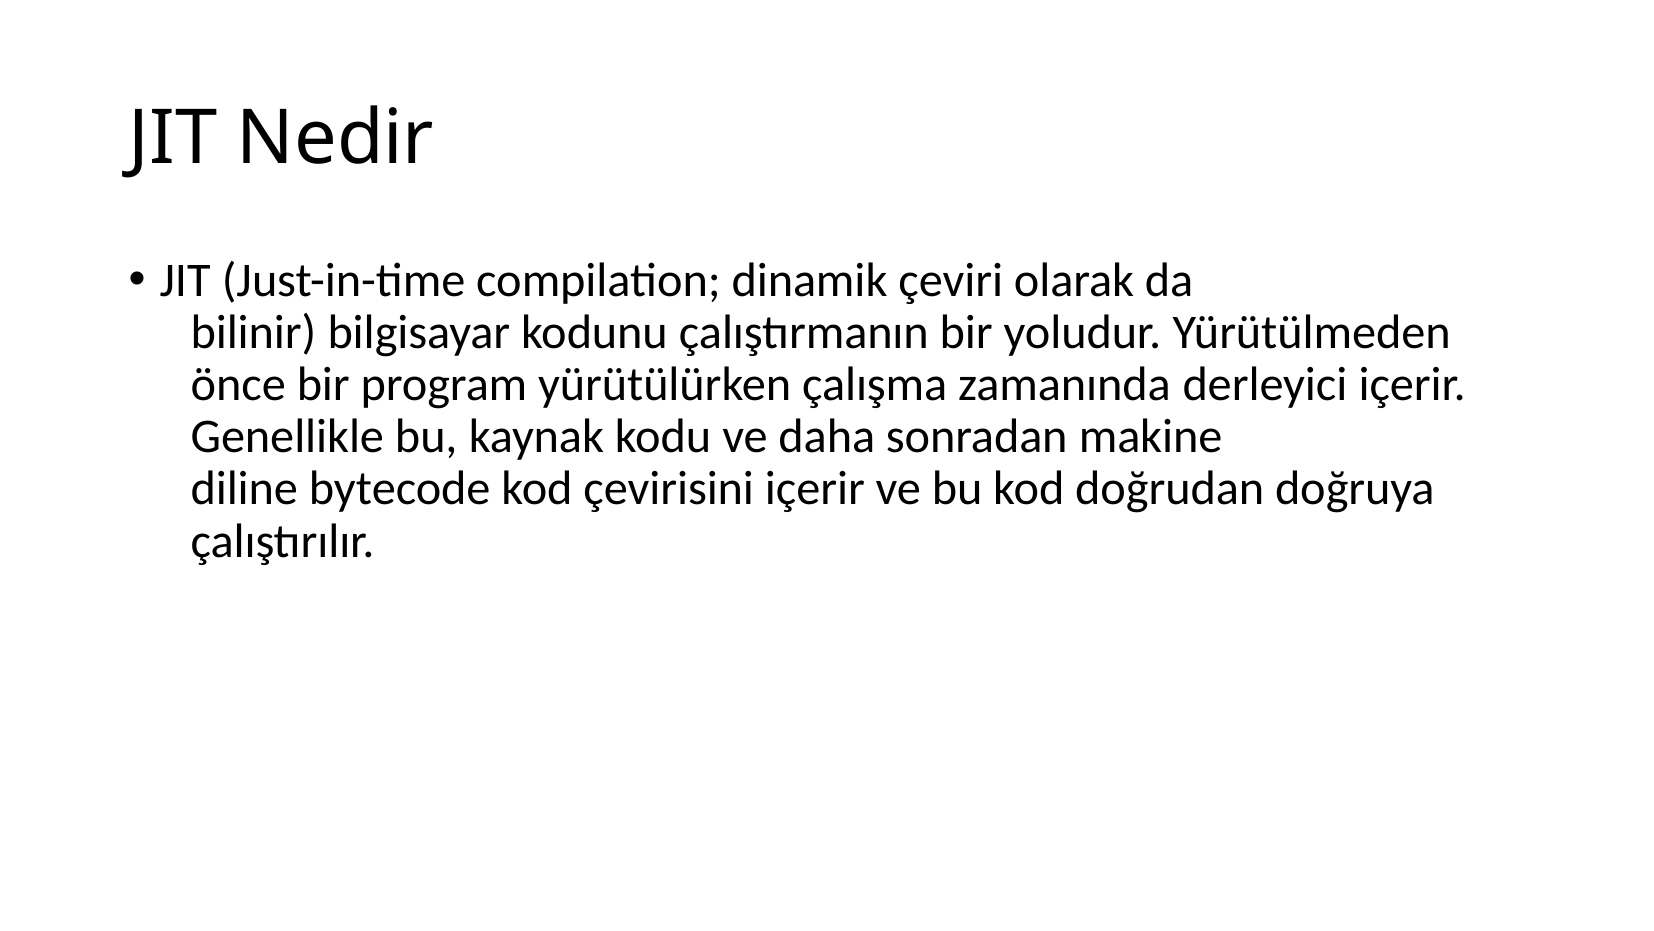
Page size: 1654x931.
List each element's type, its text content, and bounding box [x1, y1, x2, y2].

list JIT (Just-in-time compilation; dinamik çeviri olarak da bilinir) bilgisayar kodunu çalıştırmanın bir yoludur. Yürütülmeden önce bir program yürütülürken çalışma zamanında derleyici içerir. Genellikle bu, kaynak kodu ve daha sonradan makine diline bytecode kod çevirisini içerir ve bu kod doğrudan doğruya çalıştırılır. [113, 247, 1540, 838]
title JIT Nedir [113, 49, 1540, 230]
